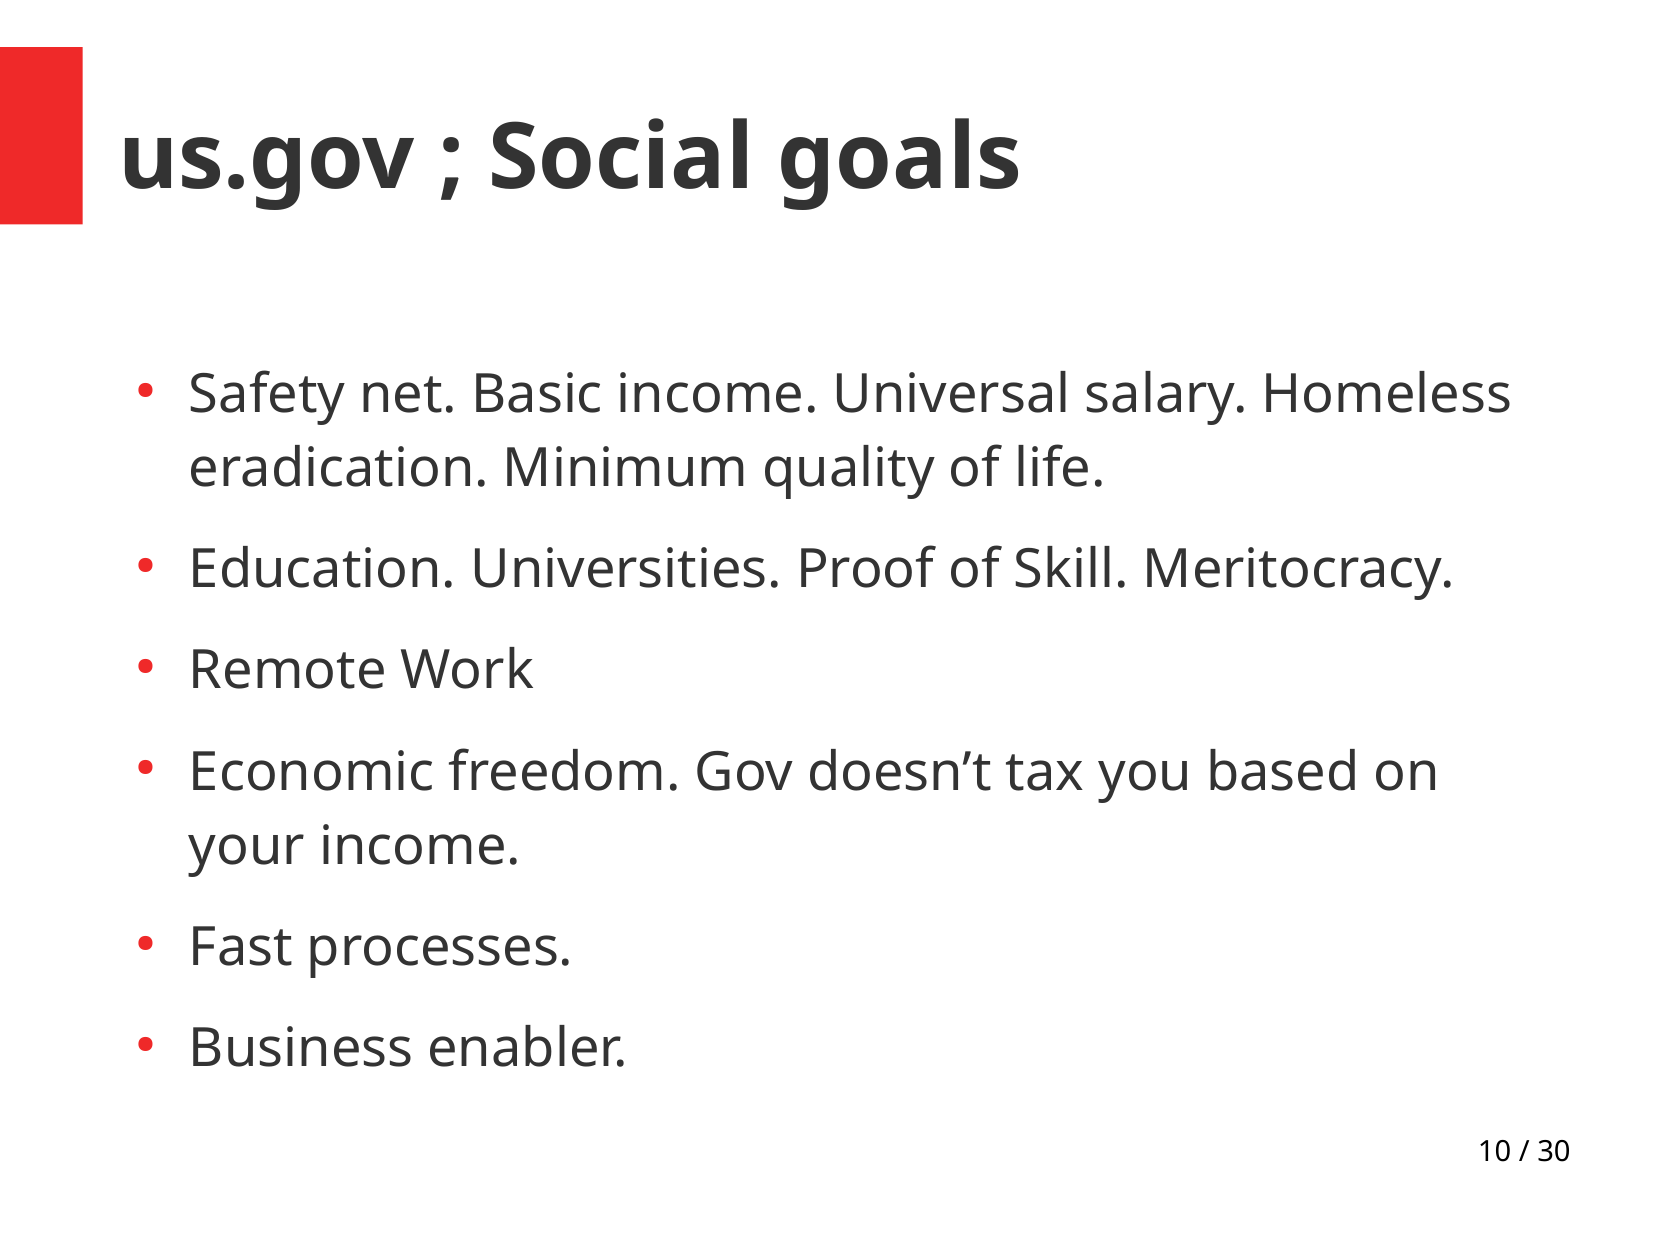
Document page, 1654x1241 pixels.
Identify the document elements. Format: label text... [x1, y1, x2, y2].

title us.gov ; Social goals [118, 49, 1571, 257]
list Safety net. Basic income. Universal salary. Homeless eradication. Minimum quality of life. Education. Universities. Proof of Skill. Meritocracy. Remote Work Economic freedom. Gov doesn’t tax you based on your income. Fast processes. Business enabler. [118, 354, 1536, 1074]
